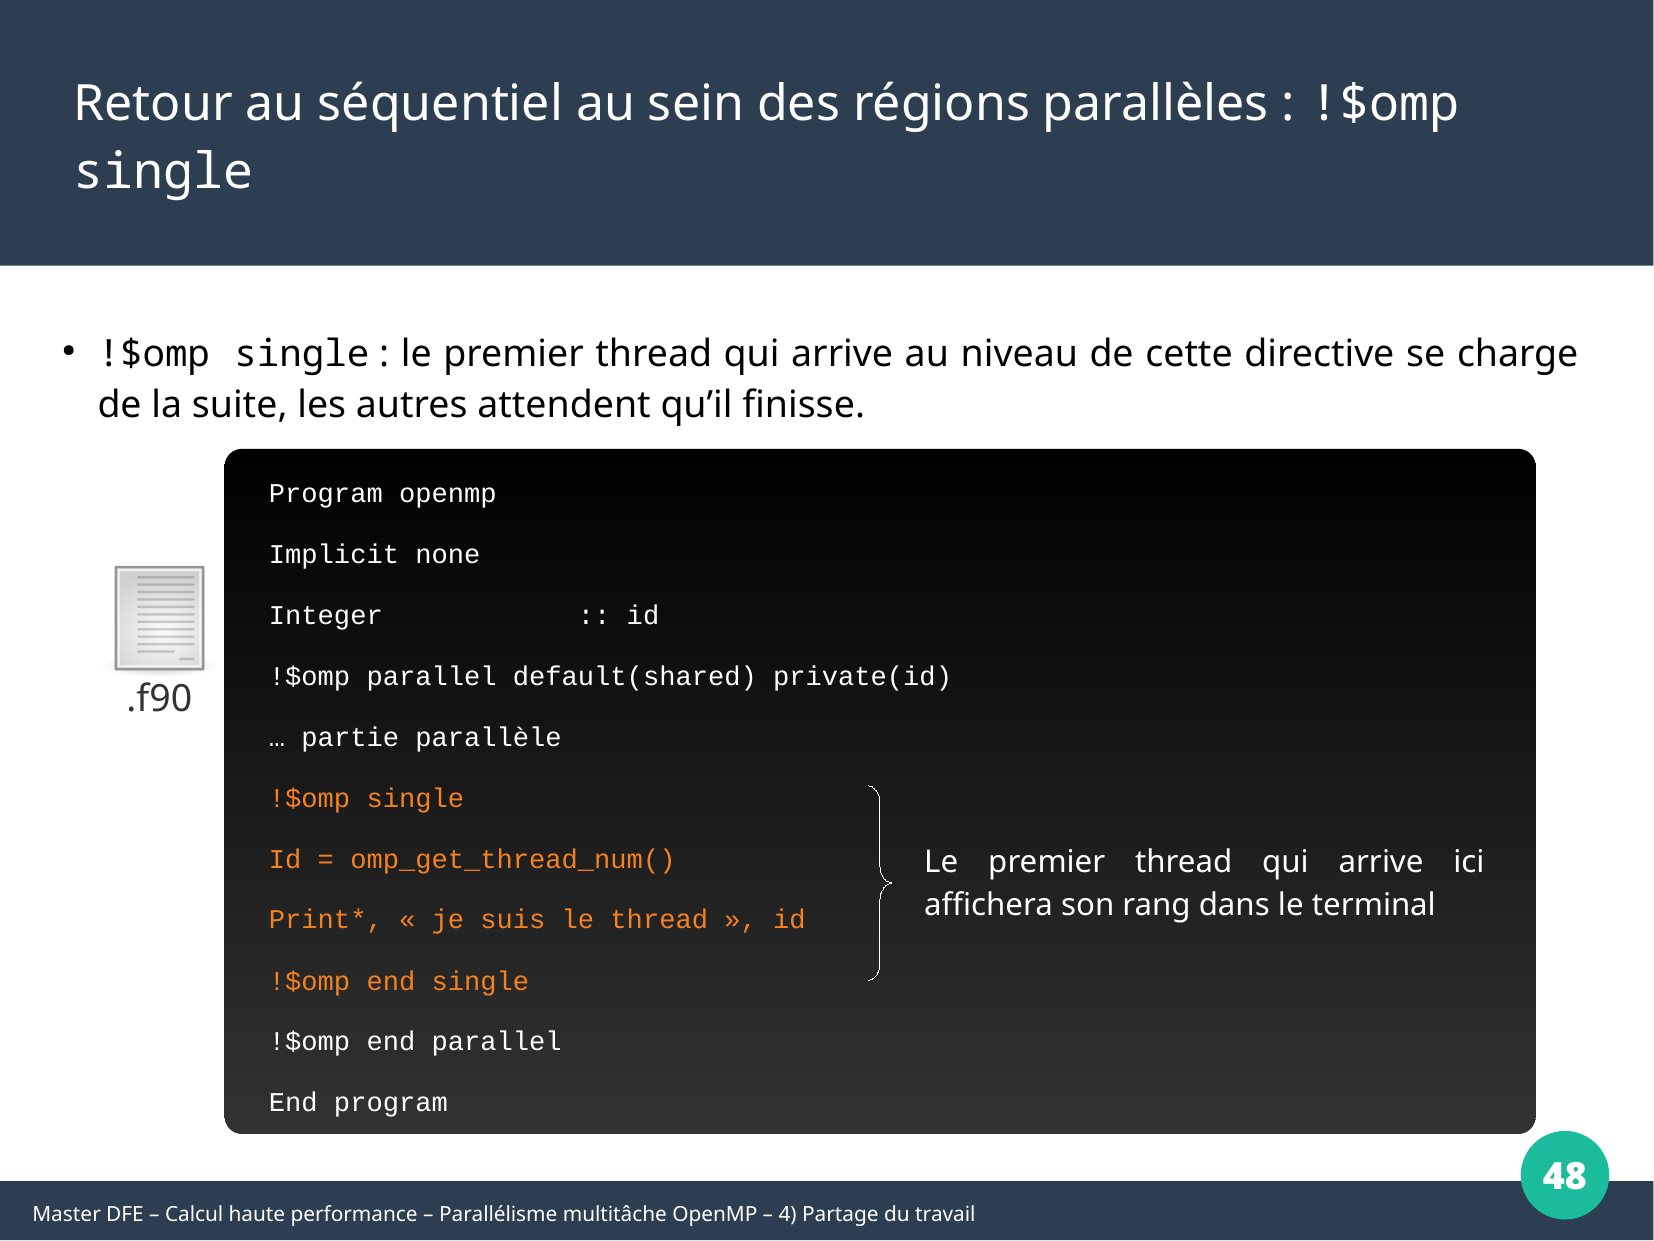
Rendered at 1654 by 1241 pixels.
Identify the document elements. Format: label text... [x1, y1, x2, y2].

text_box Le premier thread qui arrive ici affichera son rang dans le terminal [909, 832, 1501, 974]
text_box Master DFE – Calcul haute performance – Parallélisme multitâche OpenMP – 4) Partage du travail [17, 1191, 1436, 1235]
text_box !$omp single : le premier thread qui arrive au niveau de cette directive se charge de la suite, les autres attendent qu’il finisse. [47, 318, 1595, 537]
text_box Retour au séquentiel au sein des régions parallèles : !$omp single [59, 59, 1619, 277]
text_box .f90 [82, 663, 237, 730]
picture [100, 561, 219, 663]
text_box [224, 448, 1536, 1134]
text_box Program openmp Implicit none Integer :: id !$omp parallel default(shared) private(id) … partie parallèle !$omp single Id = omp_get_thread_num() Print*, « je suis le thread », id !$omp end single !$omp end parallel End program [254, 472, 1524, 1128]
